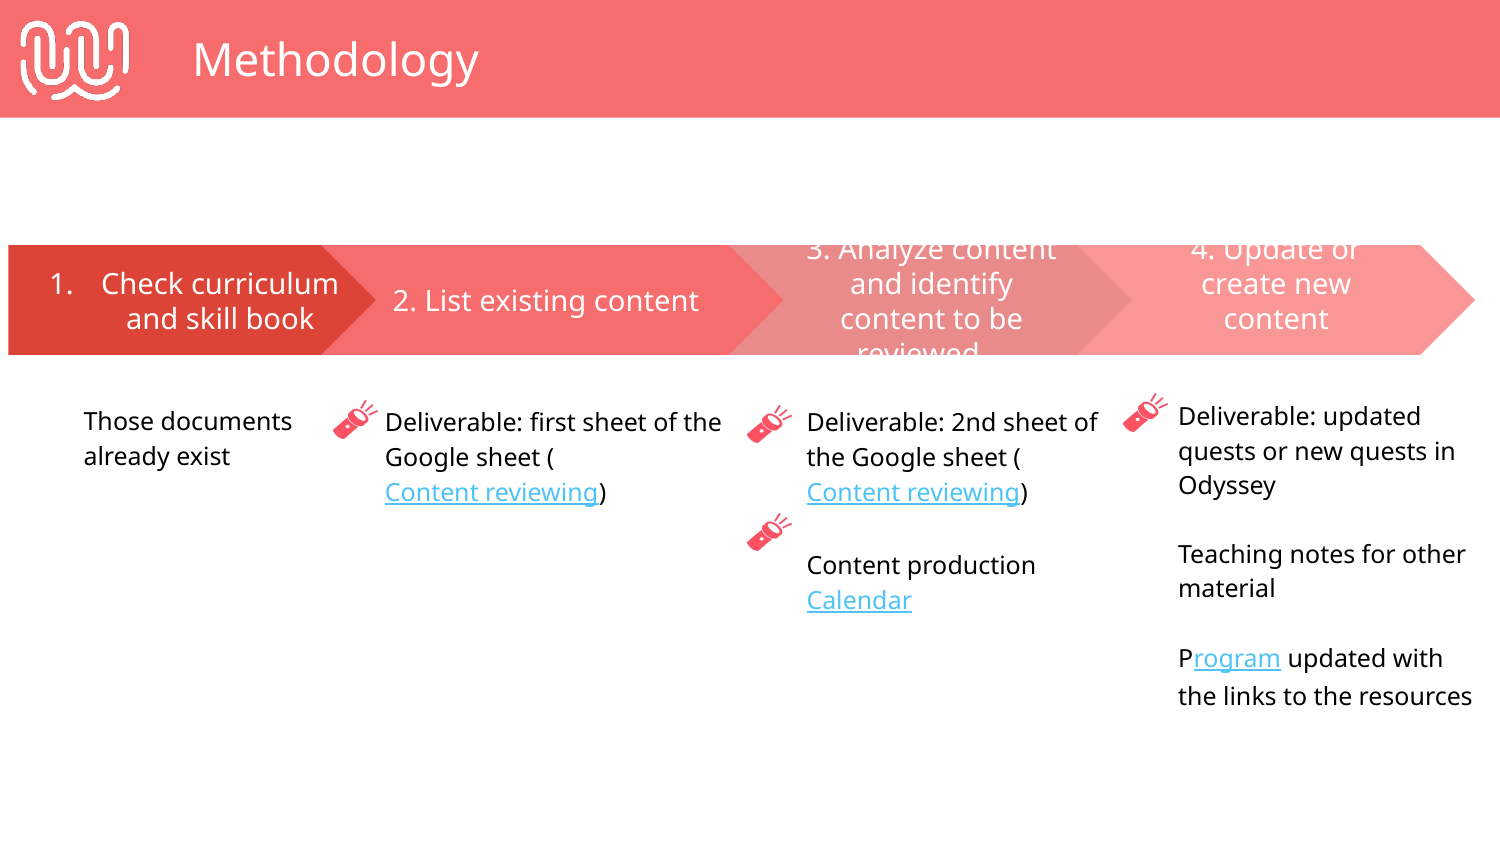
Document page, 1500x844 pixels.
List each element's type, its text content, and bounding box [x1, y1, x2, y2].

picture [747, 405, 792, 443]
picture [747, 513, 792, 551]
text_box Deliverable: 2nd sheet of the Google sheet (Content reviewing) Content production Calendar [791, 387, 1124, 817]
text_box 4. Update or create new content [1077, 245, 1476, 355]
text_box 3. Analyze content and identify content to be reviewed [728, 245, 1131, 355]
picture [1123, 393, 1168, 432]
picture [20, 20, 134, 101]
text_box Check curriculum and skill book [8, 245, 375, 355]
title Methodology [192, 0, 576, 118]
text_box Deliverable: updated quests or new quests in Odyssey Teaching notes for other material Program updated with the links to the resources [1163, 381, 1495, 811]
text_box Deliverable: first sheet of the Google sheet (Content reviewing) [369, 387, 743, 817]
text_box 2. List existing content [321, 245, 782, 355]
picture [333, 400, 378, 439]
text_box Those documents already exist [68, 287, 332, 717]
